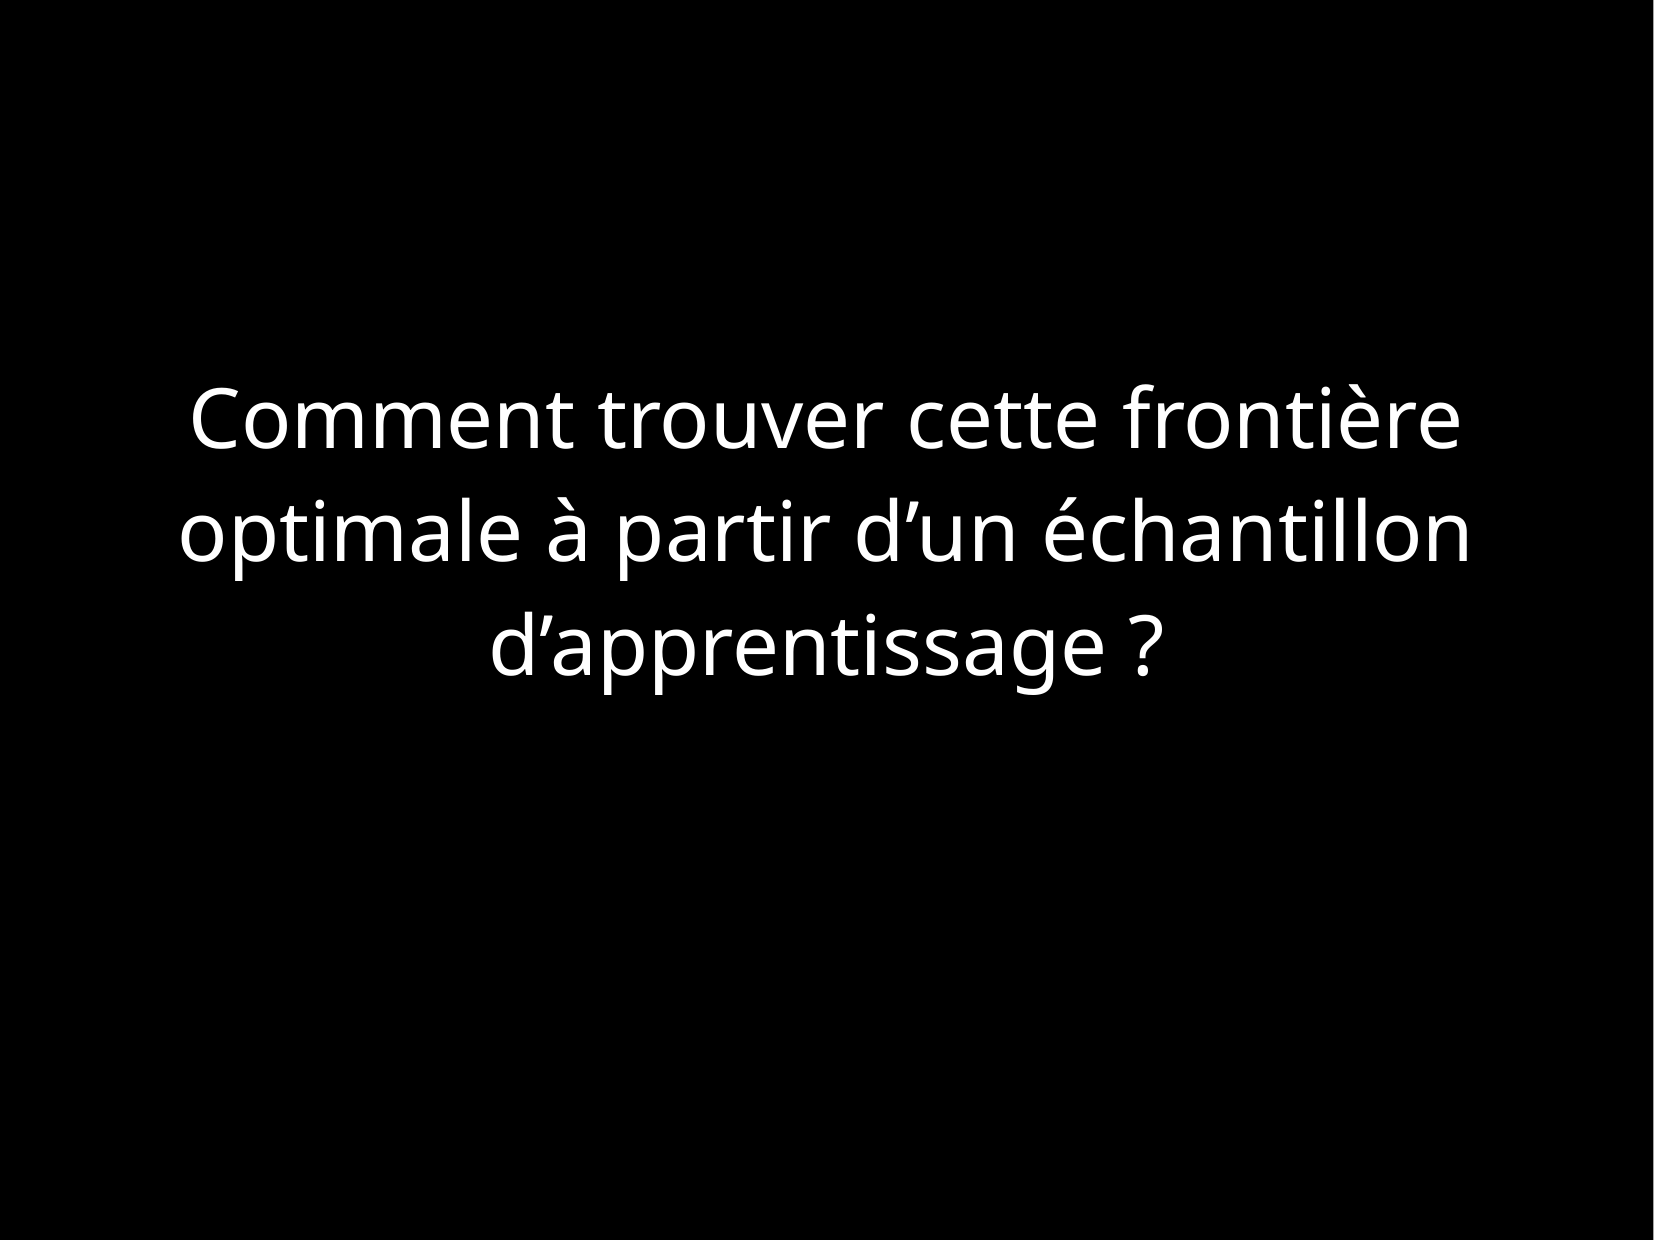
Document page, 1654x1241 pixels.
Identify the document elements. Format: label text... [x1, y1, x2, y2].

subtitle Comment trouver cette frontière optimale à partir d’un échantillon d’apprentissage ? [82, 49, 1571, 1010]
